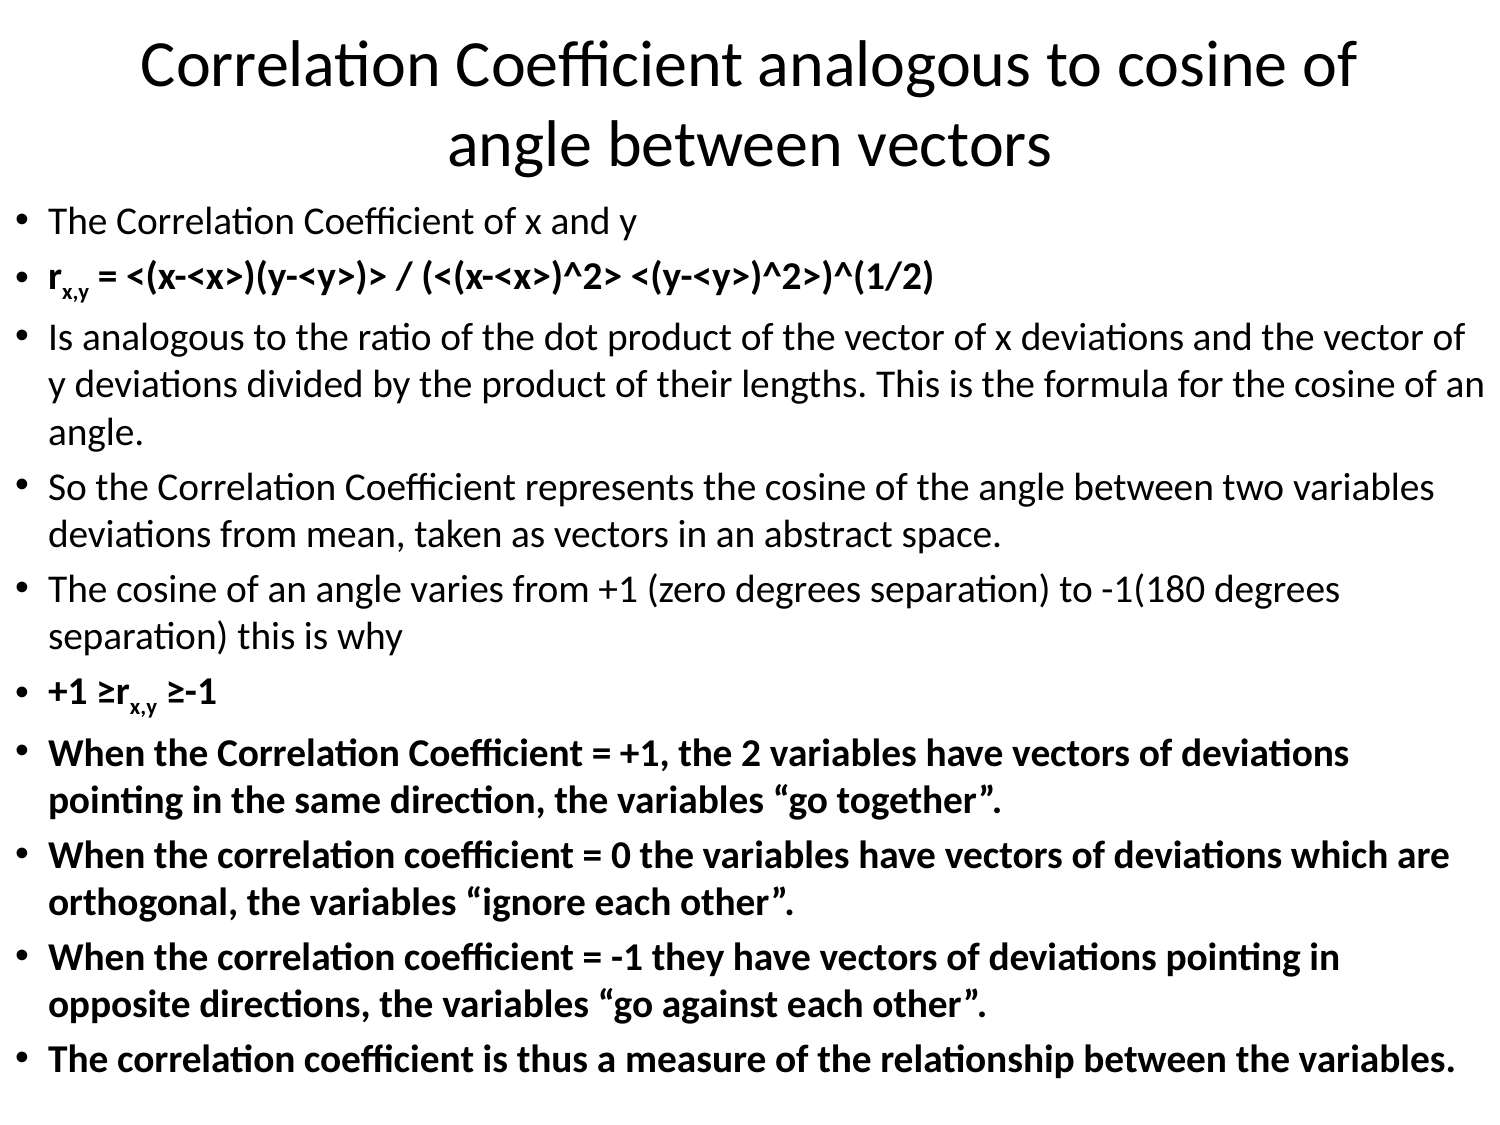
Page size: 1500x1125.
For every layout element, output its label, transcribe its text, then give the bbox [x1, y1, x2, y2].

title Correlation Coefficient analogous to cosine of angle between vectors [75, 12, 1425, 187]
list The Correlation Coefficient of x and y rx,y = <(x-<x>)(y-<y>)> / (<(x-<x>)^2> <(y-<y>)^2>)^(1/2) Is analogous to the ratio of the dot product of the vector of x deviations and the vector of y deviations divided by the product of their lengths. This is the formula for the cosine of an angle. So the Correlation Coefficient represents the cosine of the angle between two variables deviations from mean, taken as vectors in an abstract space. The cosine of an angle varies from +1 (zero degrees separation) to -1(180 degrees separation) this is why +1 ≥rx,y ≥-1 When the Correlation Coefficient = +1, the 2 variables have vectors of deviations pointing in the same direction, the variables “go together”. When the correlation coefficient = 0 the variables have vectors of deviations which are orthogonal, the variables “ignore each other”. When the correlation coefficient = -1 they have vectors of deviations pointing in opposite directions, the variables “go against each other”. The correlation coefficient is thus a measure of the relationship between the variables. [0, 187, 1500, 1125]
